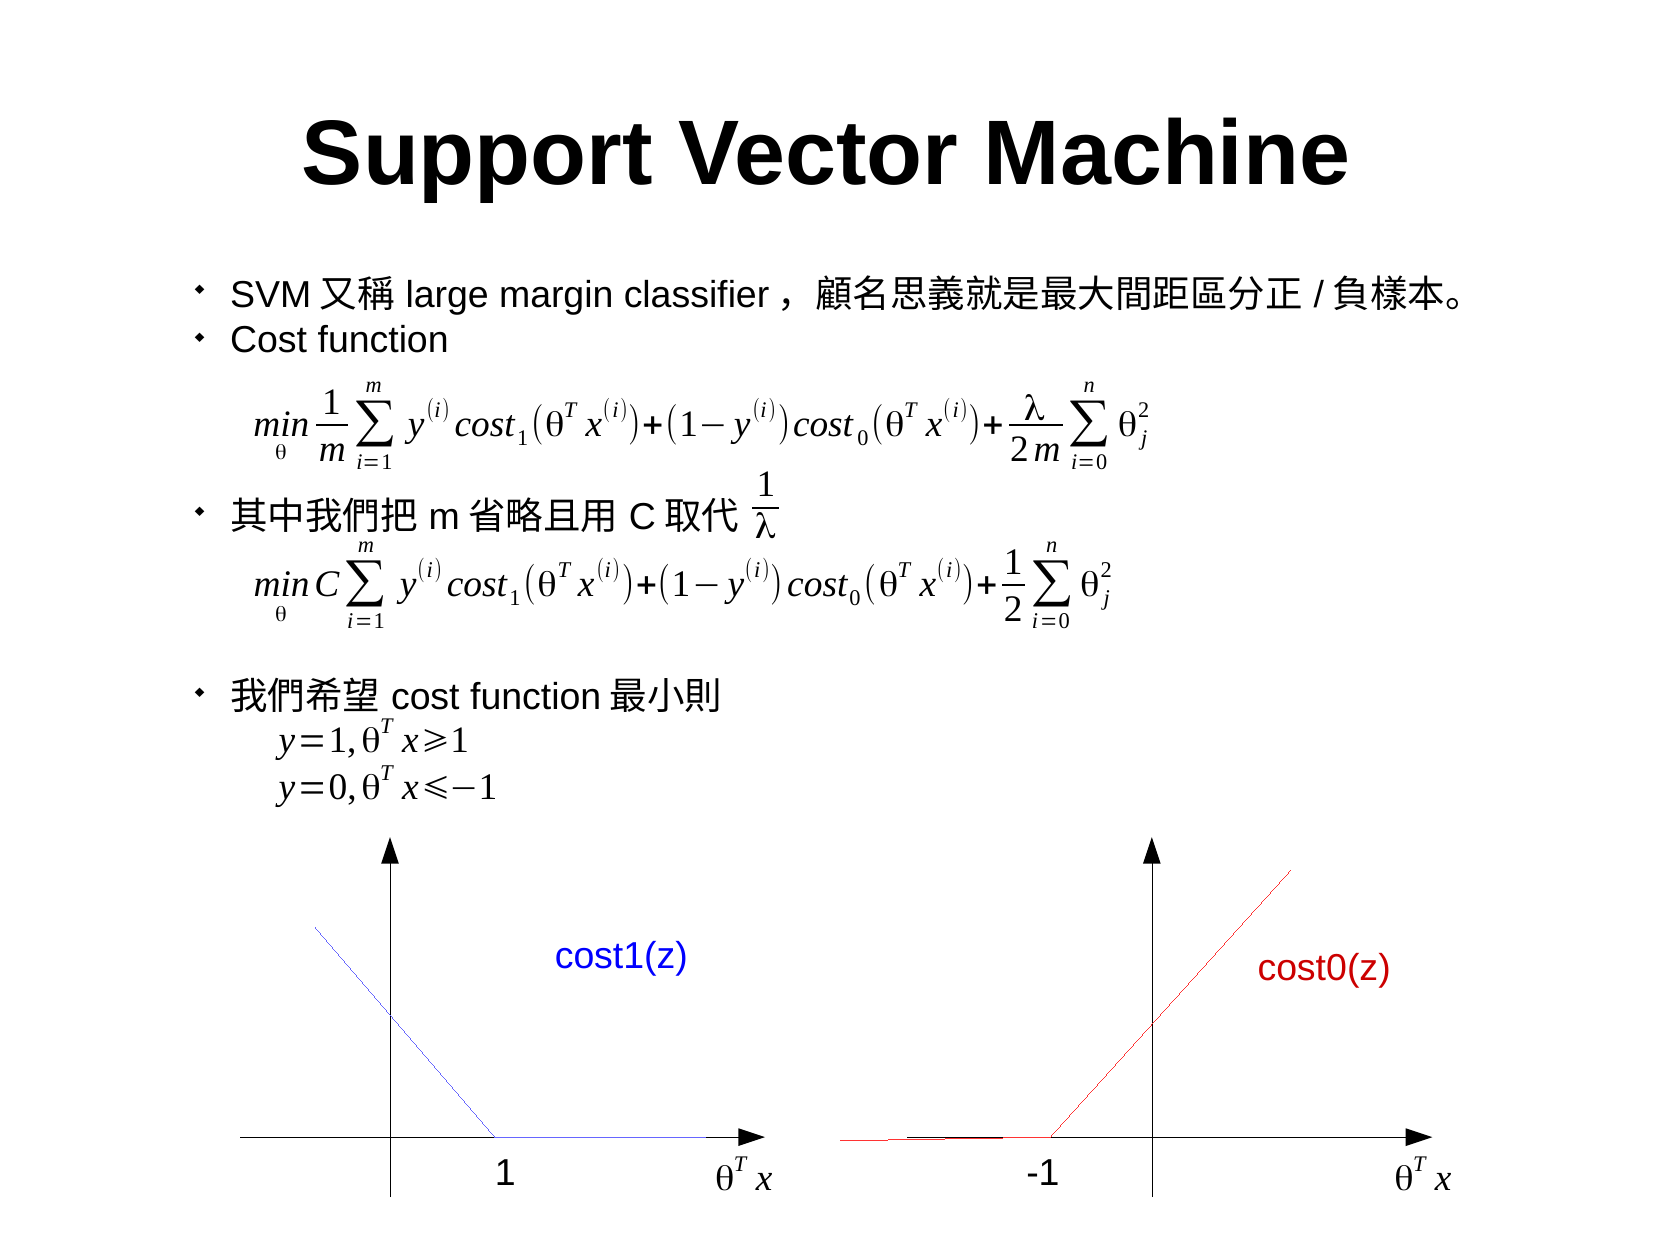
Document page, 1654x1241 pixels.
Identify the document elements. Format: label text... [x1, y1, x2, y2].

title Support Vector Machine [82, 49, 1571, 257]
text_box SVM又稱large margin classifier，顧名思義就是最大間距區分正/負樣本。 Cost function 其中我們把m省略且用C取代 我們希望cost function最小則 [180, 256, 1538, 713]
chart [267, 712, 504, 808]
chart [709, 1151, 781, 1199]
chart [247, 372, 1156, 635]
text_box cost0(z) [1242, 939, 1406, 997]
text_box -1 [1011, 1143, 1075, 1201]
text_box cost1(z) [540, 927, 703, 985]
text_box 1 [480, 1143, 531, 1201]
chart [1388, 1151, 1460, 1199]
